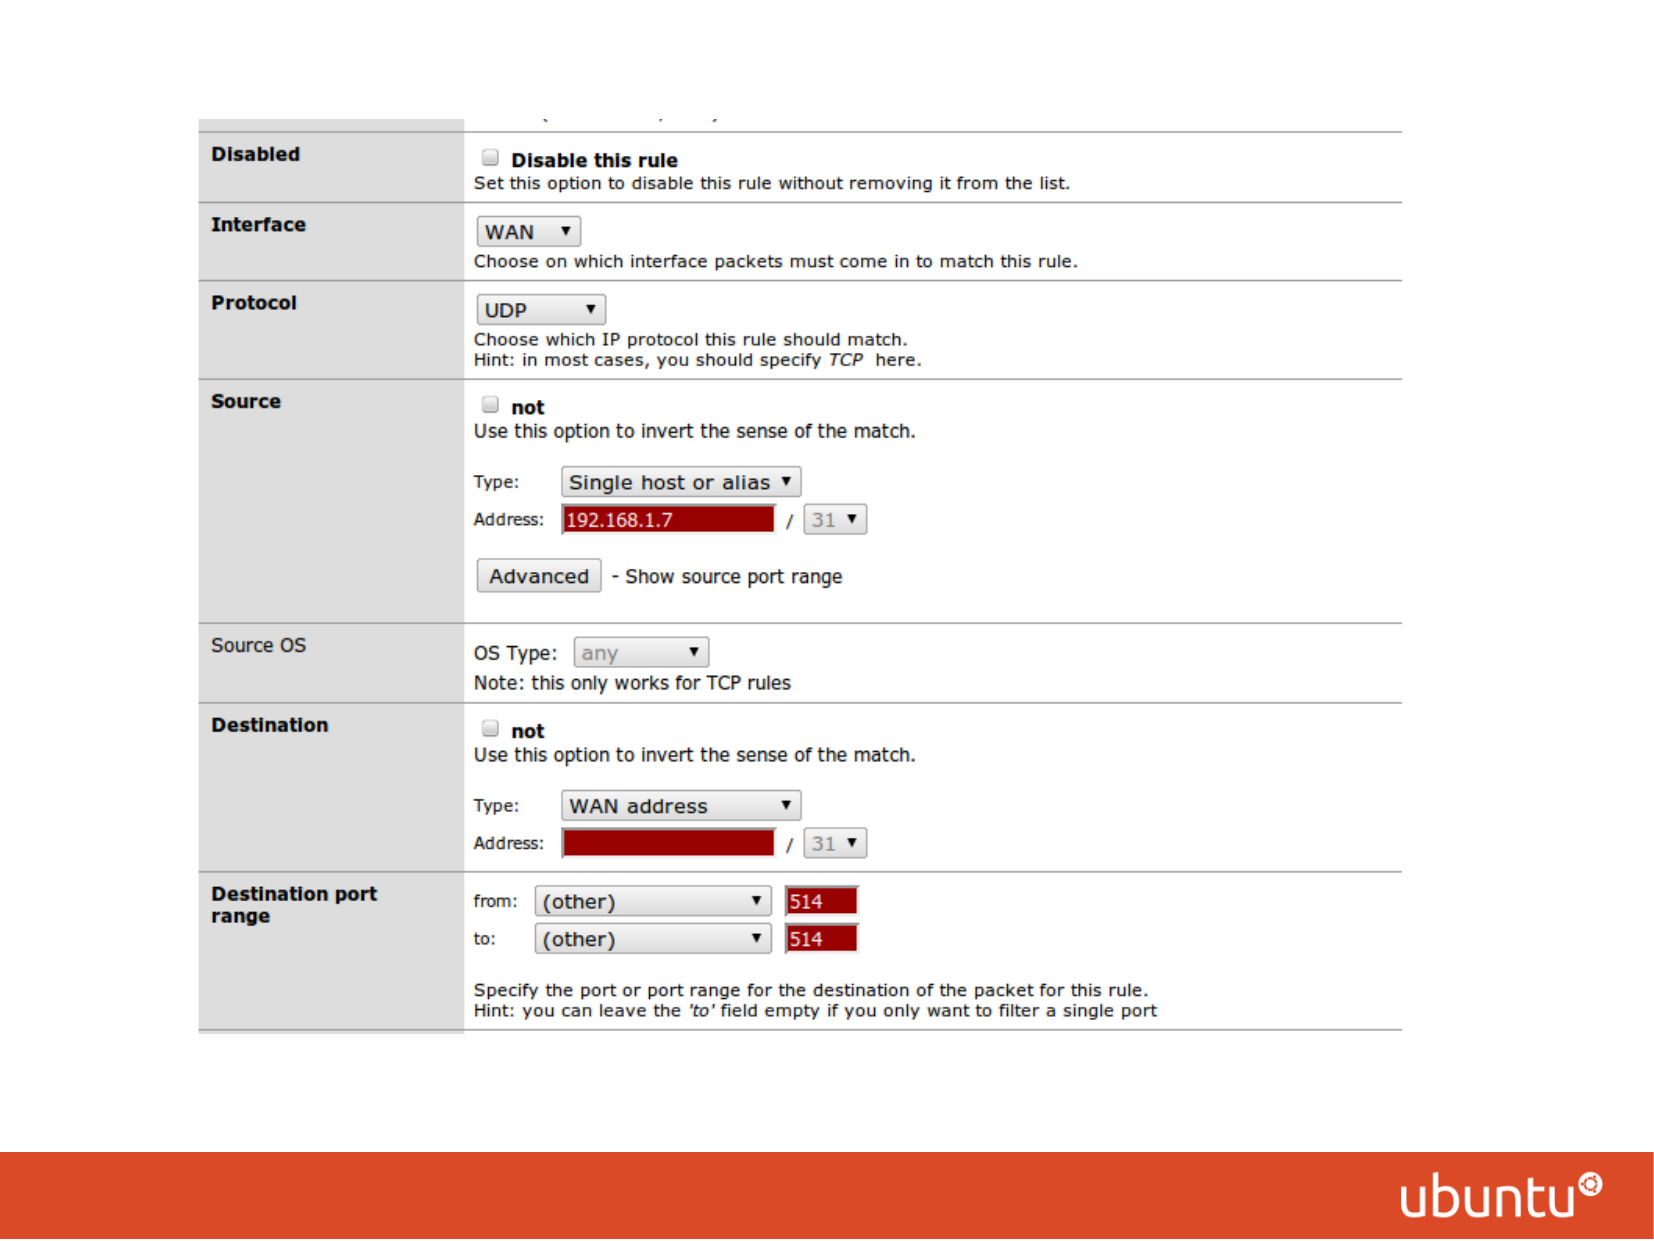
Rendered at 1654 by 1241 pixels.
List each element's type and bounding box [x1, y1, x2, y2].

picture [0, 1152, 1654, 1239]
picture [177, 119, 1418, 1034]
